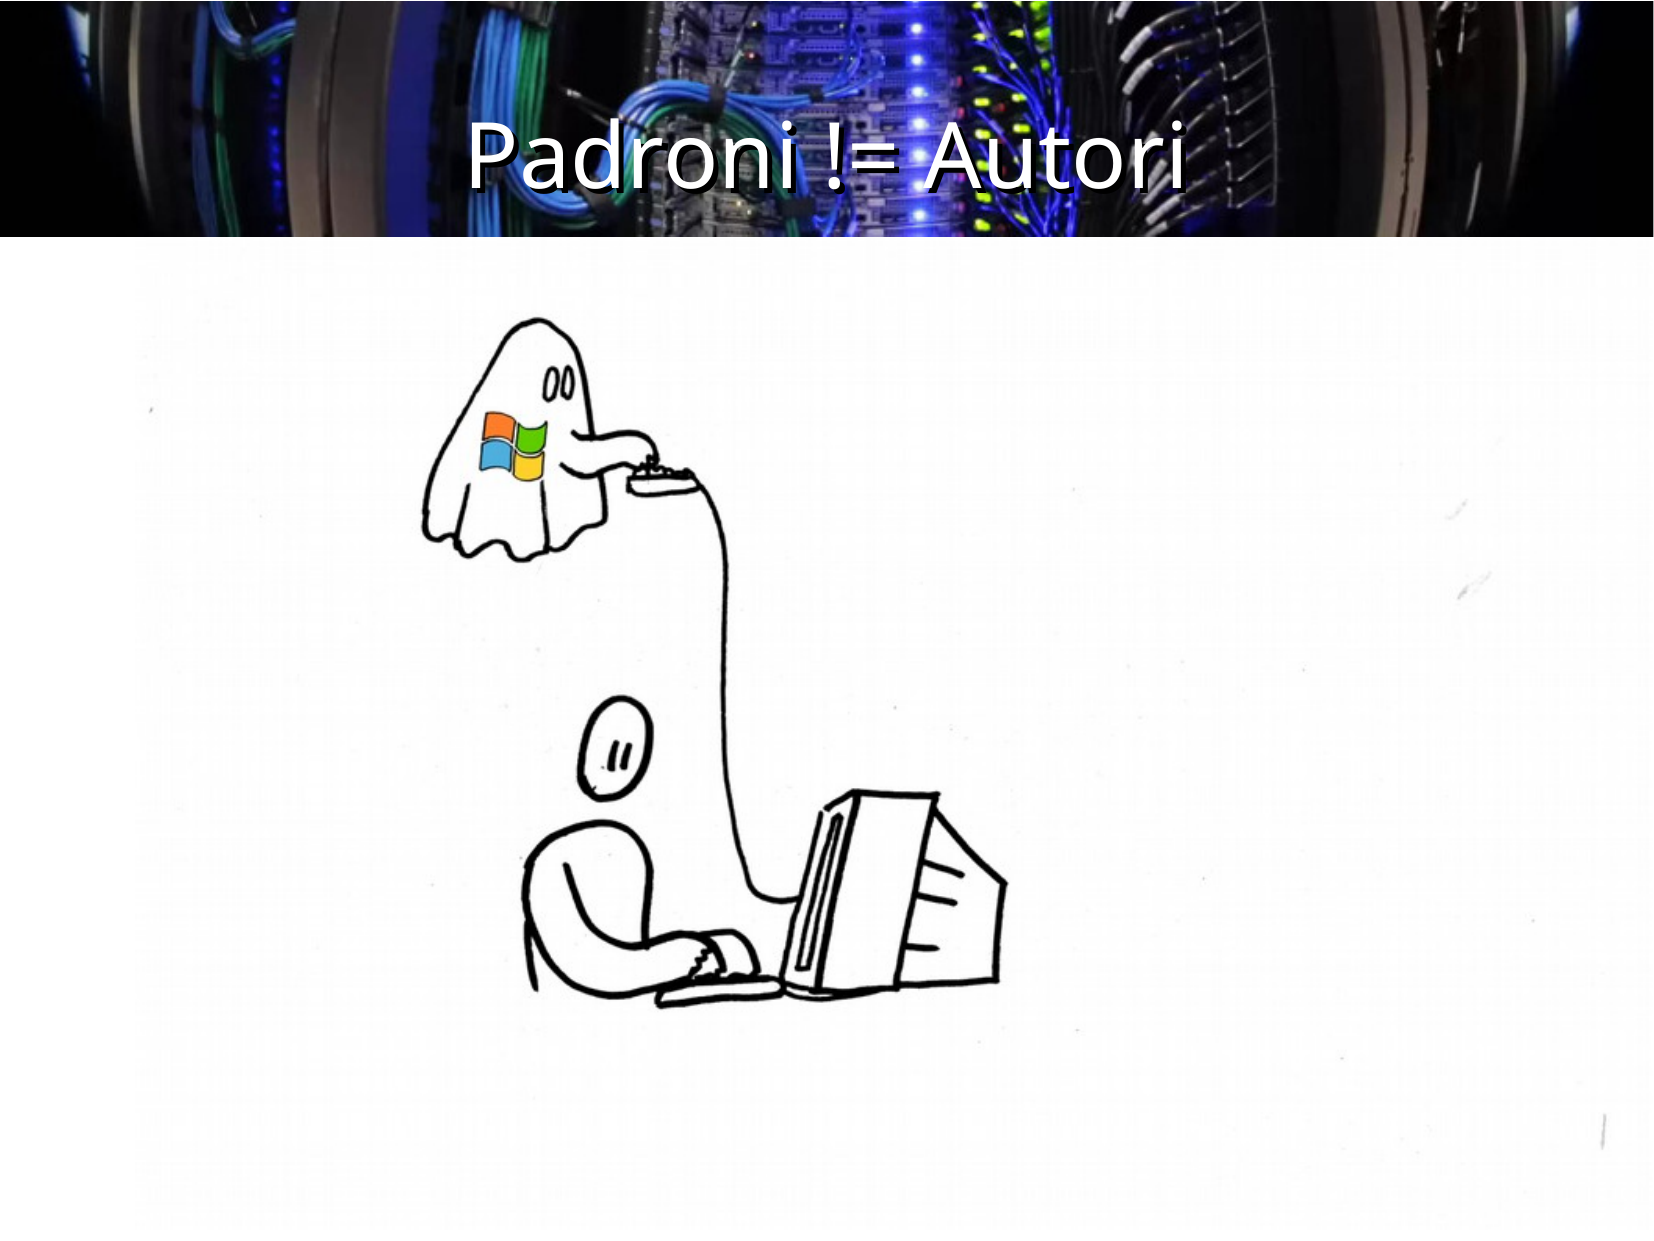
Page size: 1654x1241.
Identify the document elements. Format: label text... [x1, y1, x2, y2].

picture [0, 1, 1654, 1231]
title Padroni != Autori [82, 49, 1571, 257]
